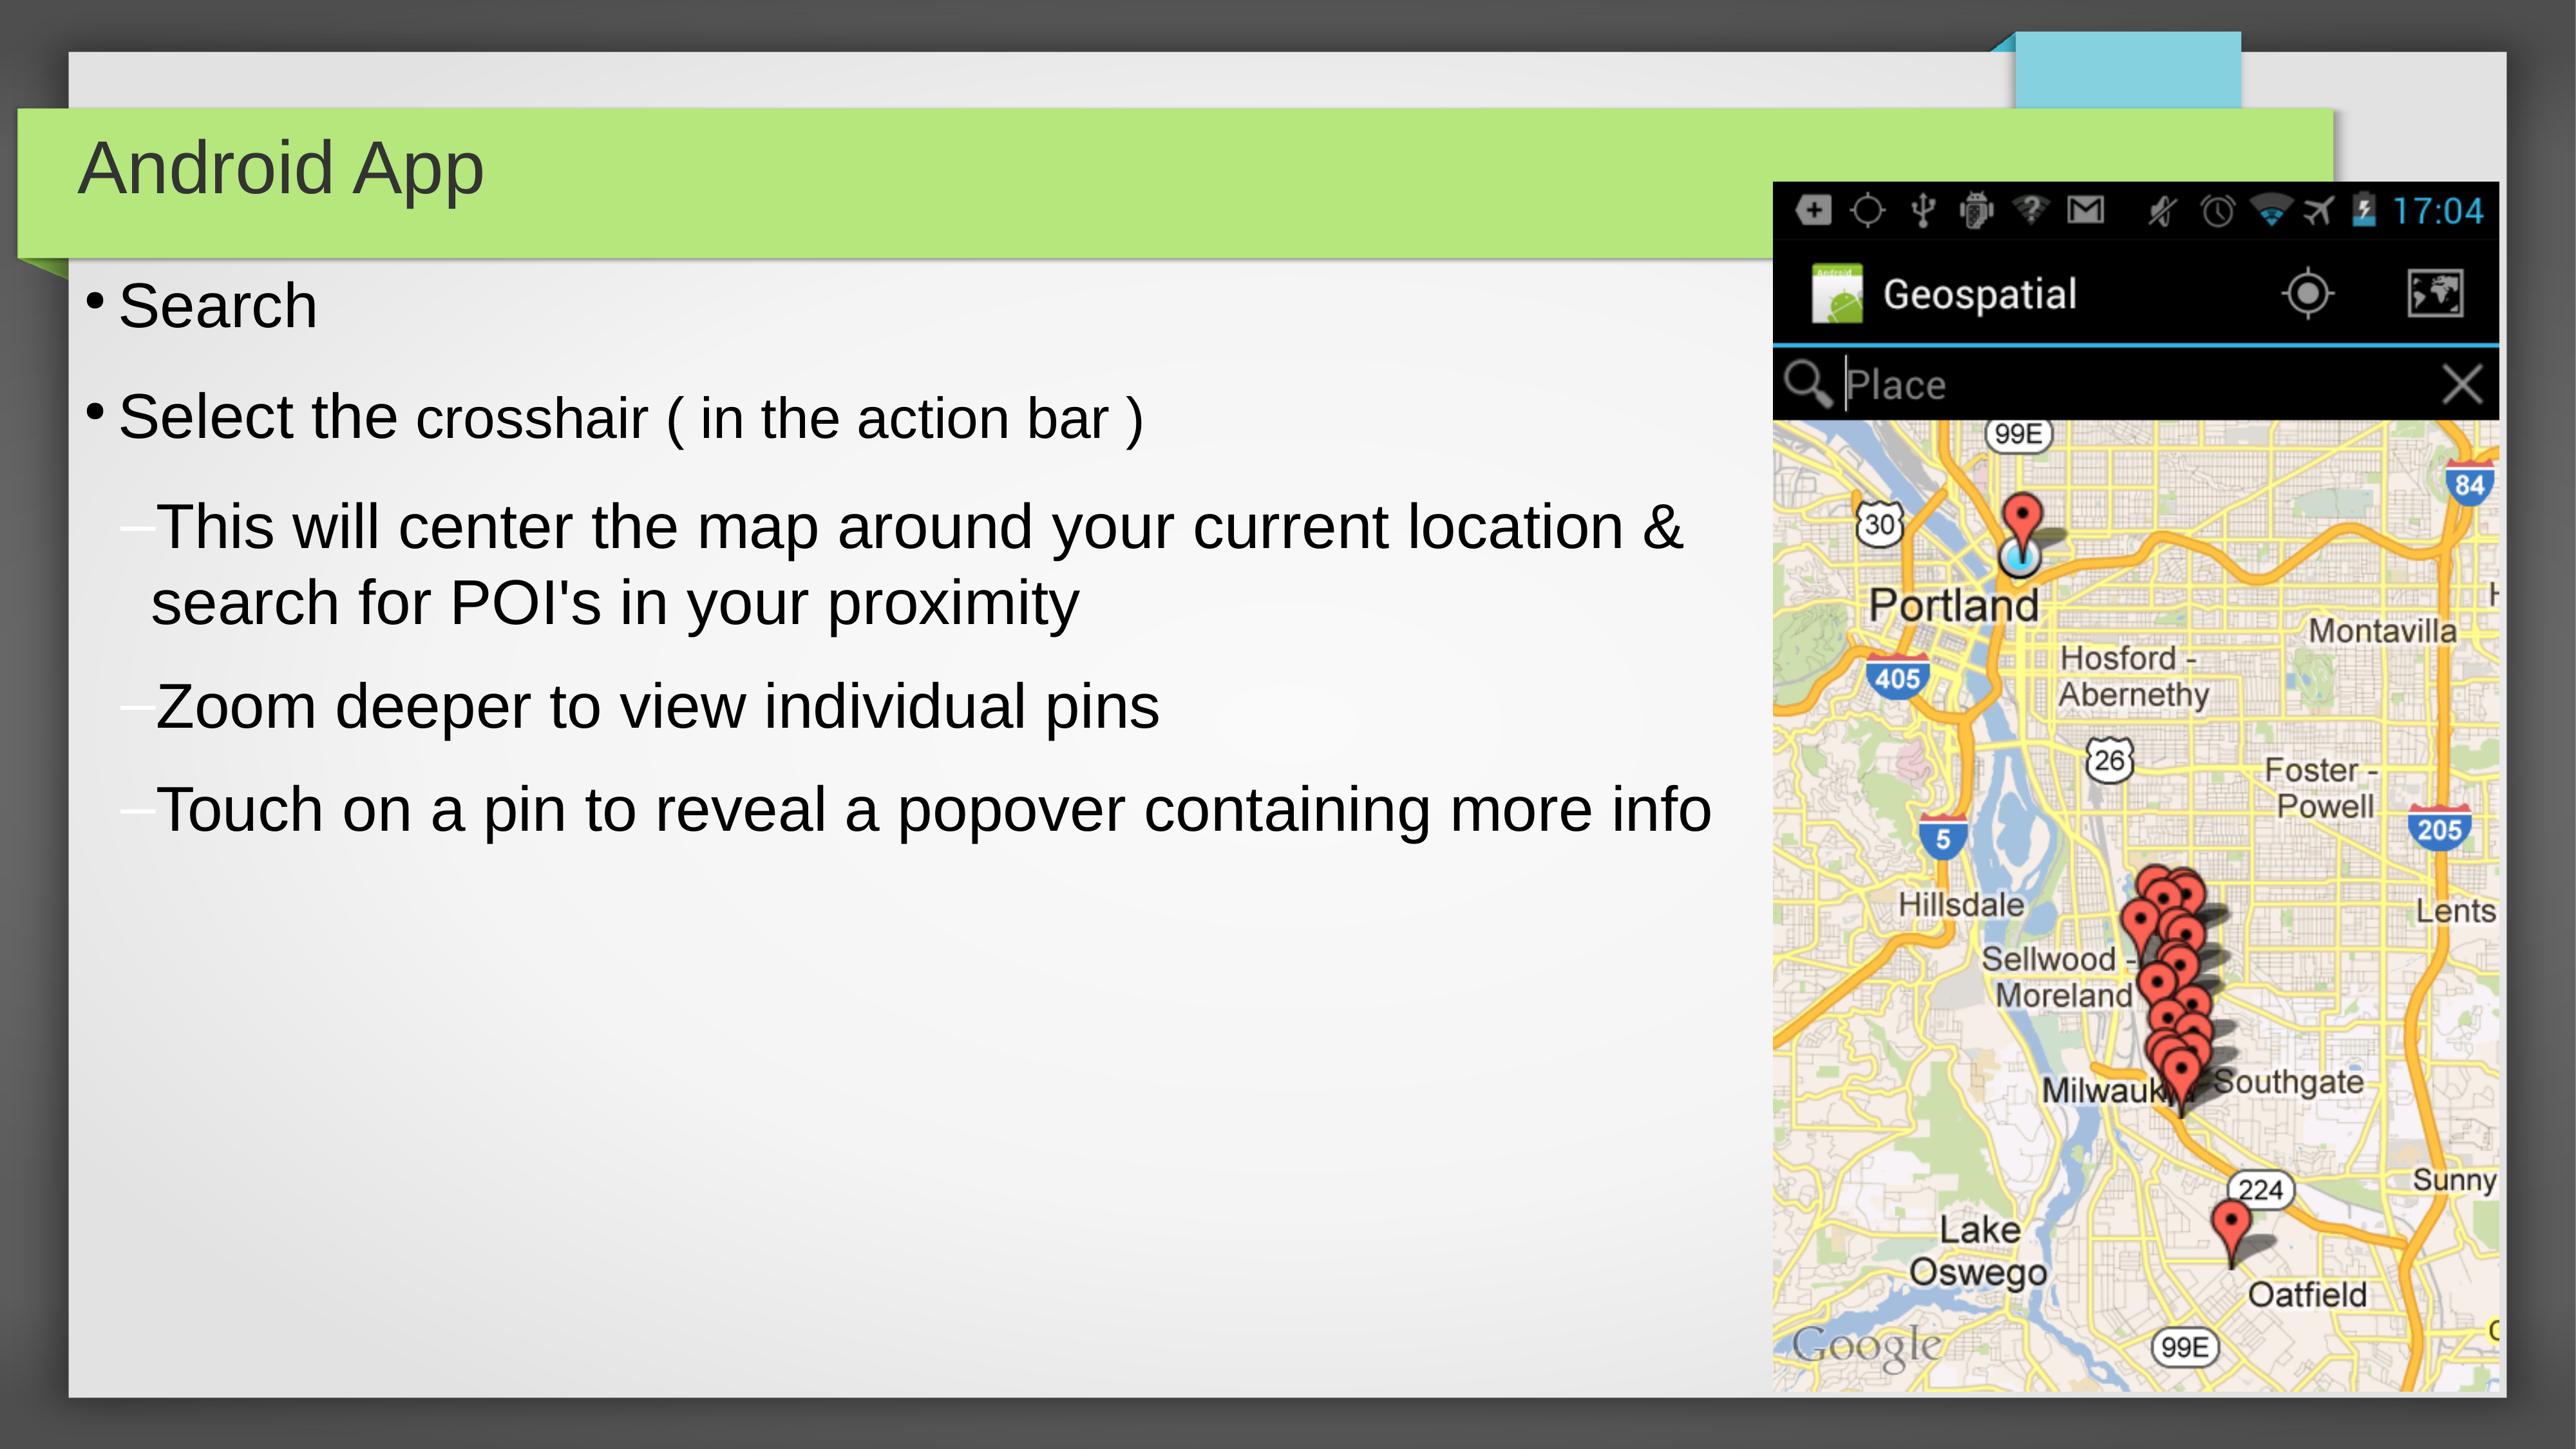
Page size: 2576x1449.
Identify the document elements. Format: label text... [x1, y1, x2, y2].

picture [0, 0, 2576, 1449]
title Android App [71, 76, 2501, 251]
list Search Select the crosshair ( in the action bar ) This will center the map around your current location & search for POI's in your proximity Zoom deeper to view individual pins Touch on a pin to reveal a popover containing more info [72, 264, 1812, 1449]
